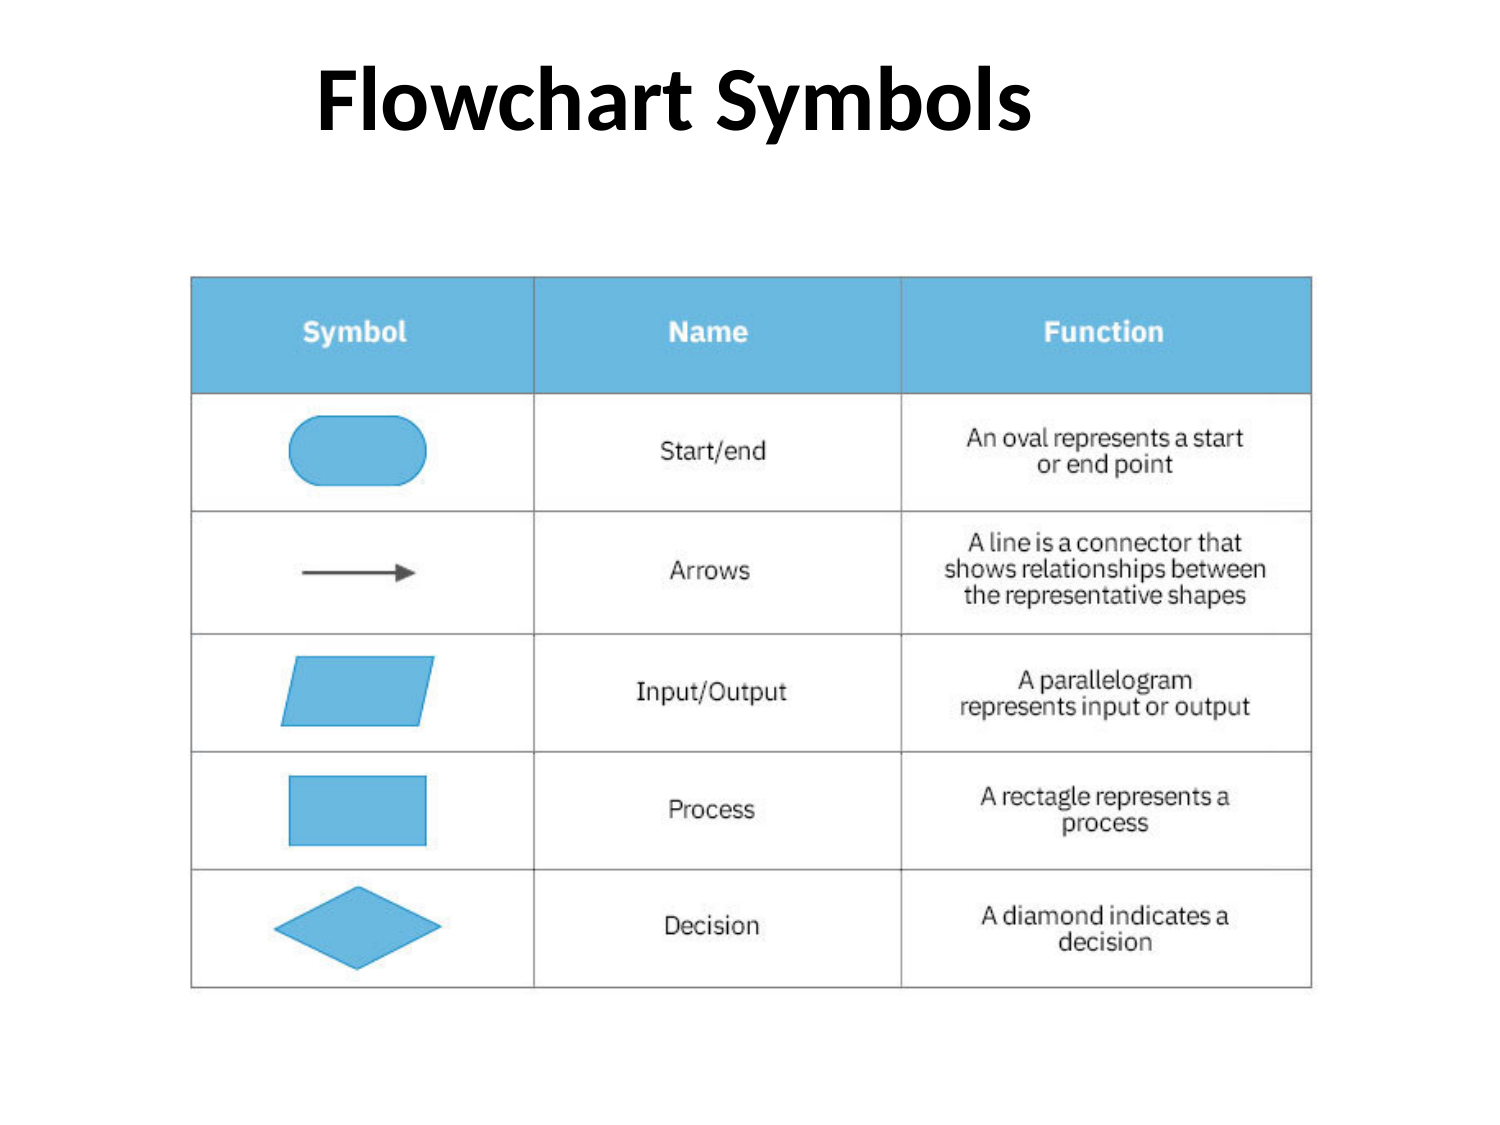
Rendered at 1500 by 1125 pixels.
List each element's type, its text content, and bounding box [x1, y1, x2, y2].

picture [176, 262, 1324, 1005]
title Flowchart Symbols [0, 0, 1350, 188]
